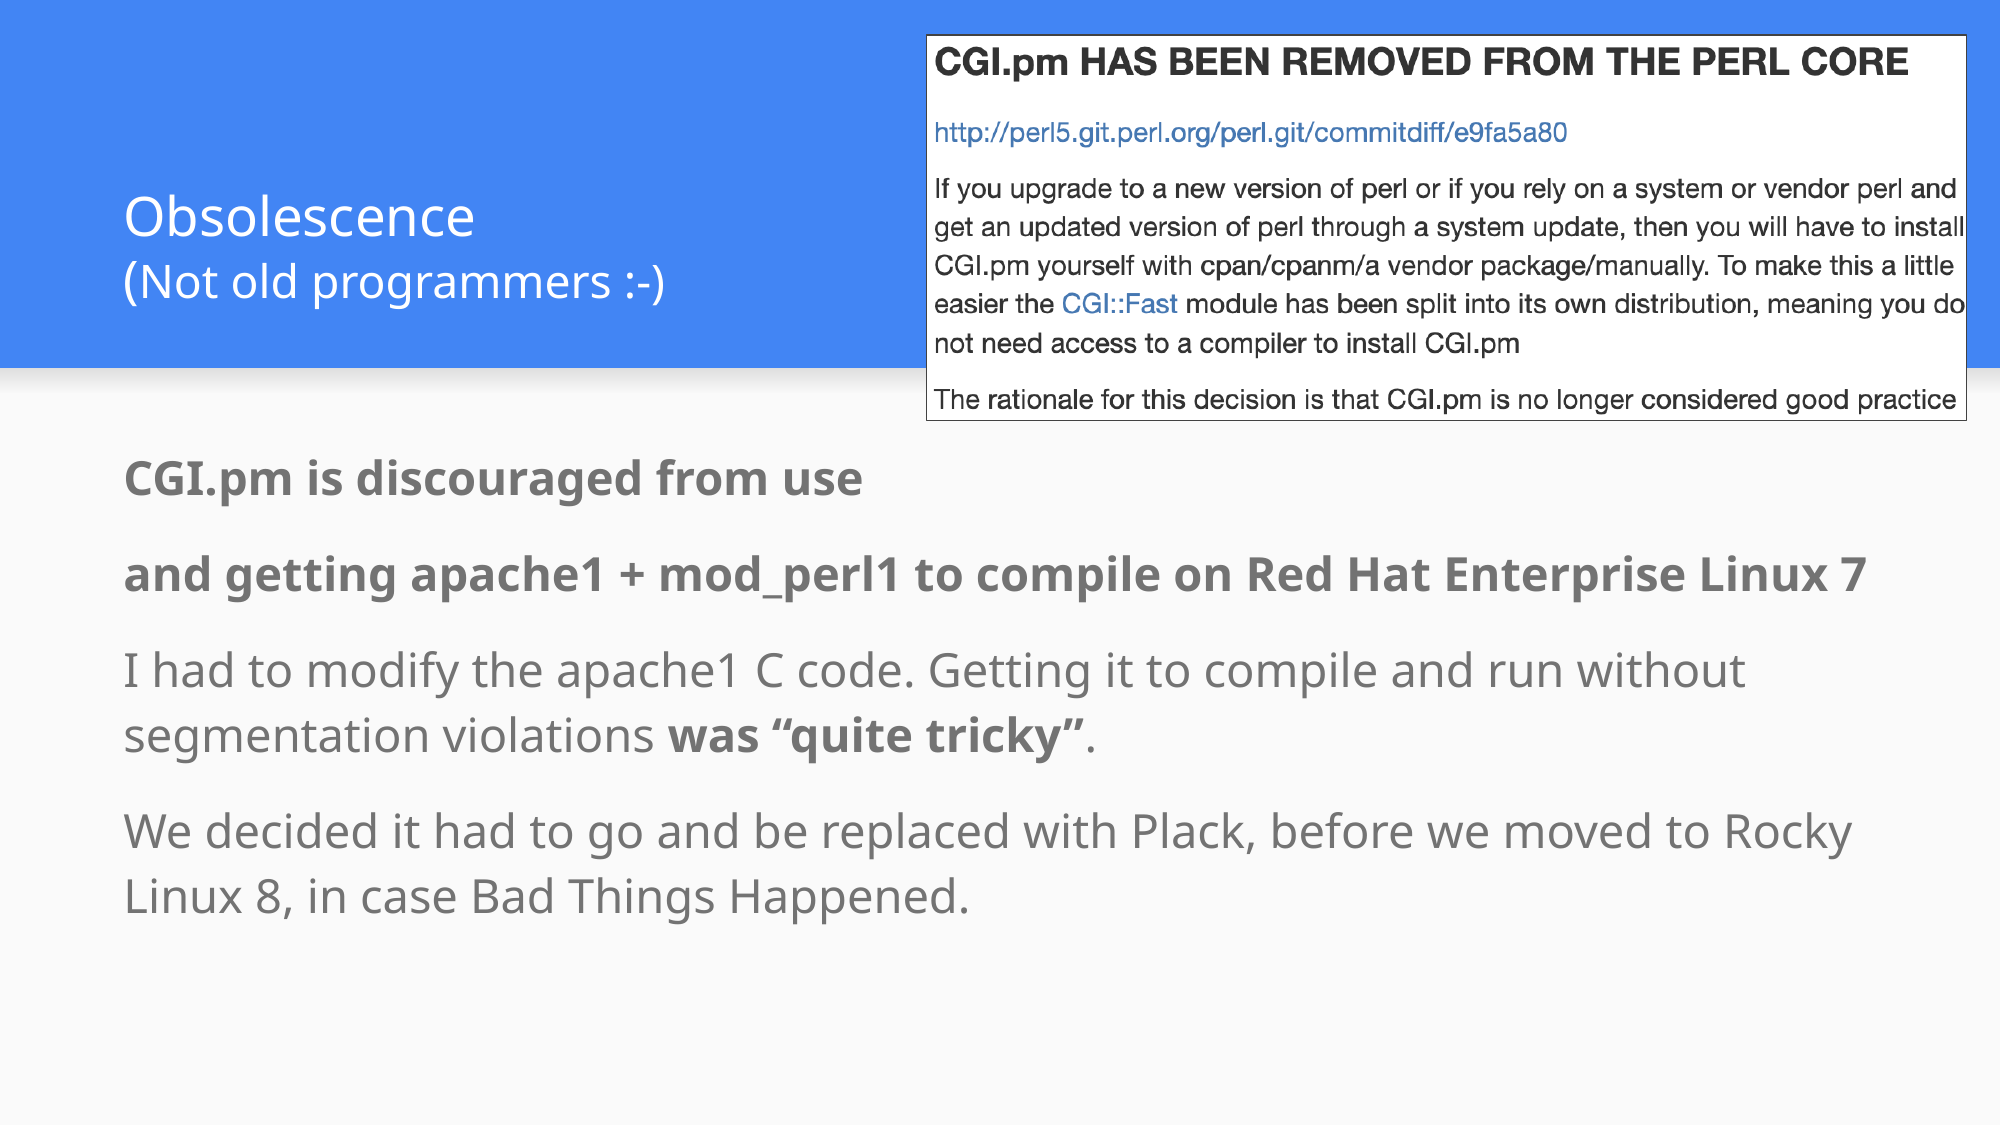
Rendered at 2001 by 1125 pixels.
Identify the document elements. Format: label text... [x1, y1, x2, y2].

list CGI.pm is discouraged from use and getting apache1 + mod_perl1 to compile on Red Hat Enterprise Linux 7 I had to modify the apache1 C code. Getting it to compile and run without segmentation violations was “quite tricky”. We decided it had to go and be replaced with Plack, before we moved to Rocky Linux 8, in case Bad Things Happened. [103, 419, 1902, 1013]
title Obsolescence (Not old programmers :-) [103, 161, 926, 330]
picture [927, 35, 1966, 420]
